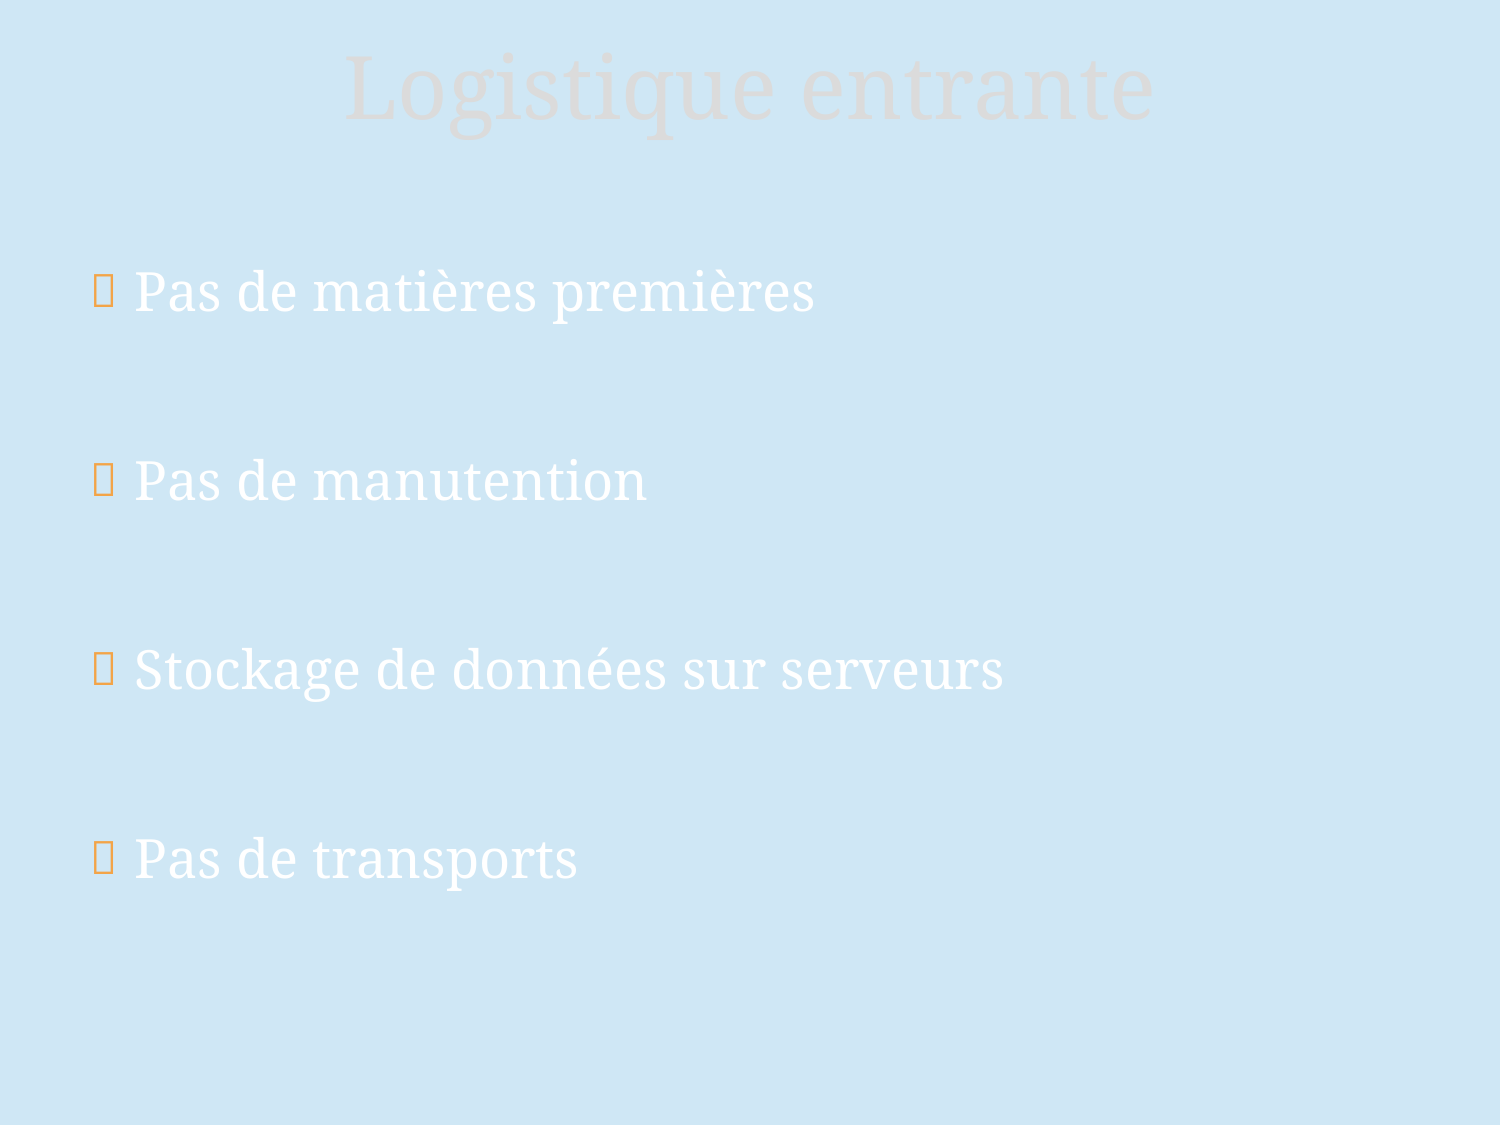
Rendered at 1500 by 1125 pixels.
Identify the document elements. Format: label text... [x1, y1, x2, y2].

title Logistique entrante [75, 24, 1425, 225]
list Pas de matières premières Pas de manutention Stockage de données sur serveurs Pas de transports [75, 249, 1425, 1000]
